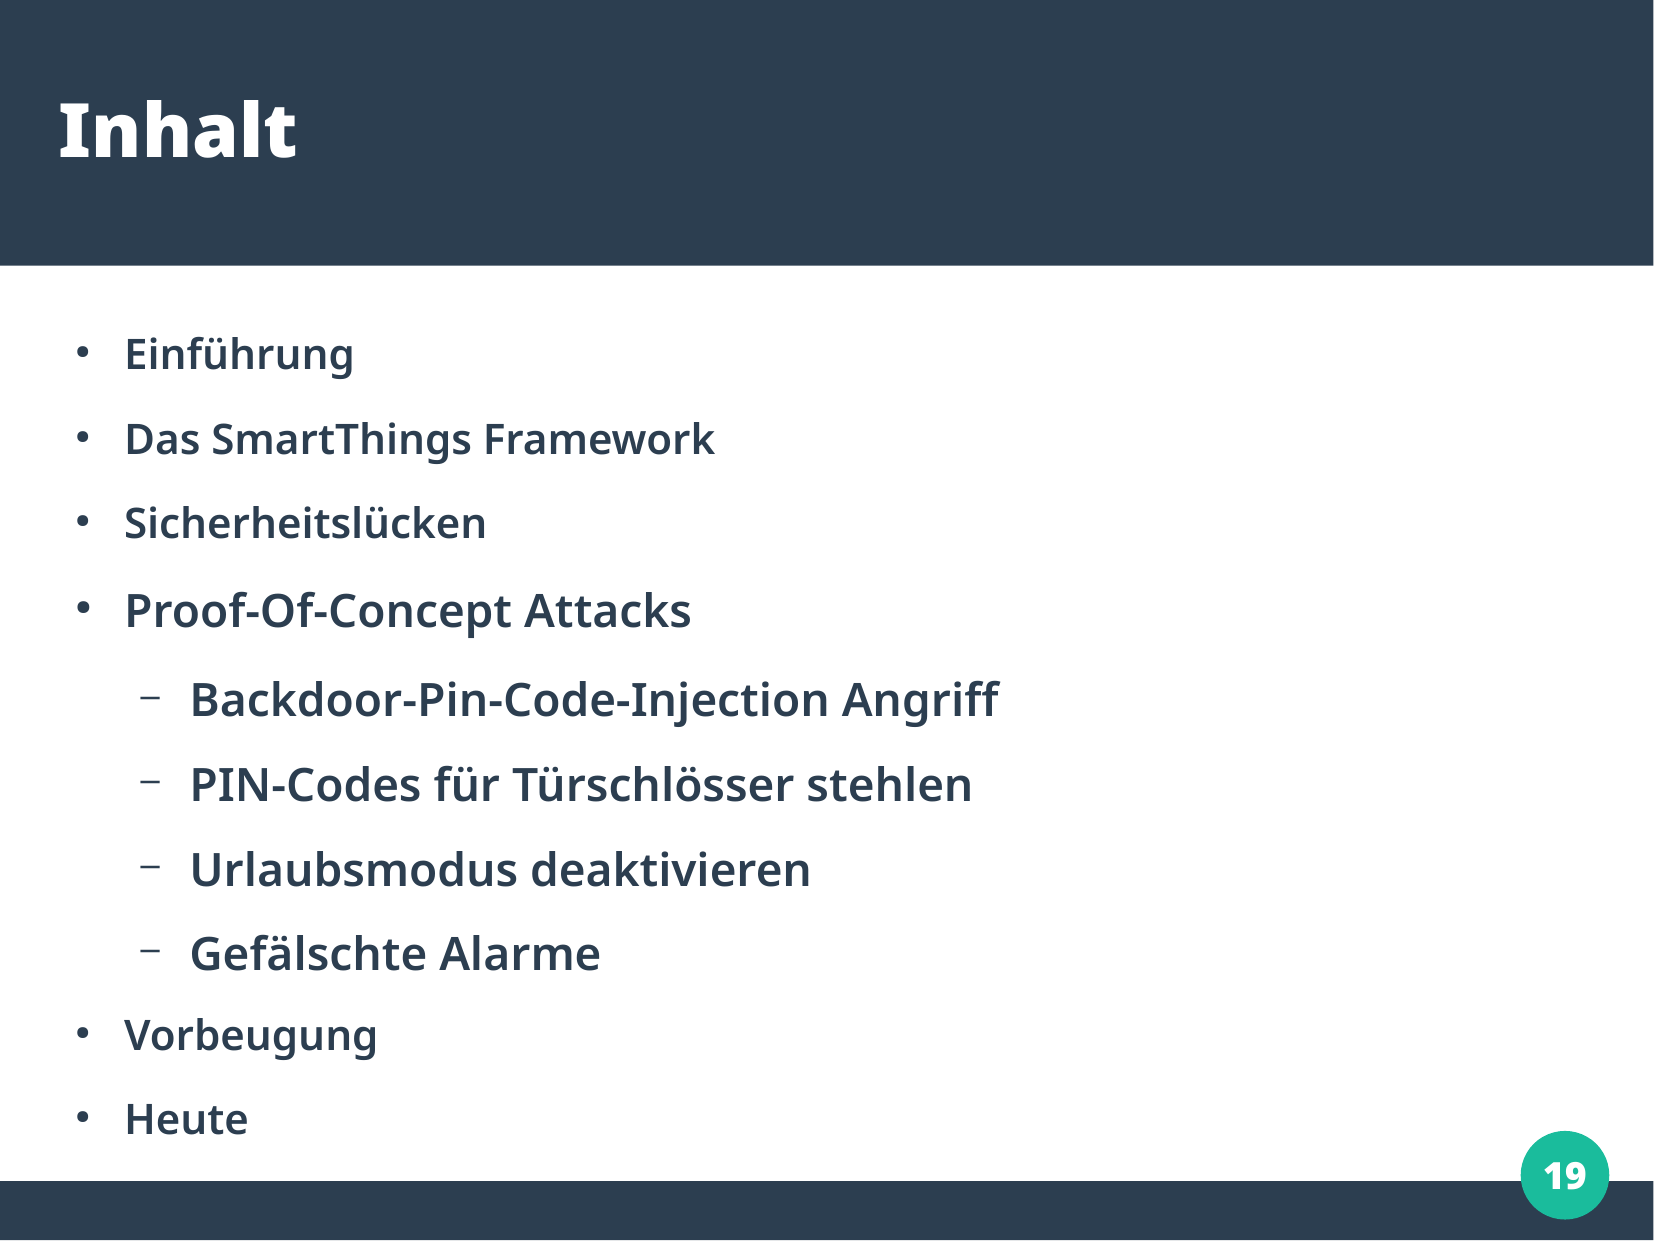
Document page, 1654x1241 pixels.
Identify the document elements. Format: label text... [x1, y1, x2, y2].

title Inhalt [59, 49, 1595, 207]
list Einführung Das SmartThings Framework Sicherheitslücken Proof-Of-Concept Attacks Backdoor-Pin-Code-Injection Angriff PIN-Codes für Türschlösser stehlen Urlaubsmodus deaktivieren Gefälschte Alarme Vorbeugung Heute [59, 324, 1595, 1152]
